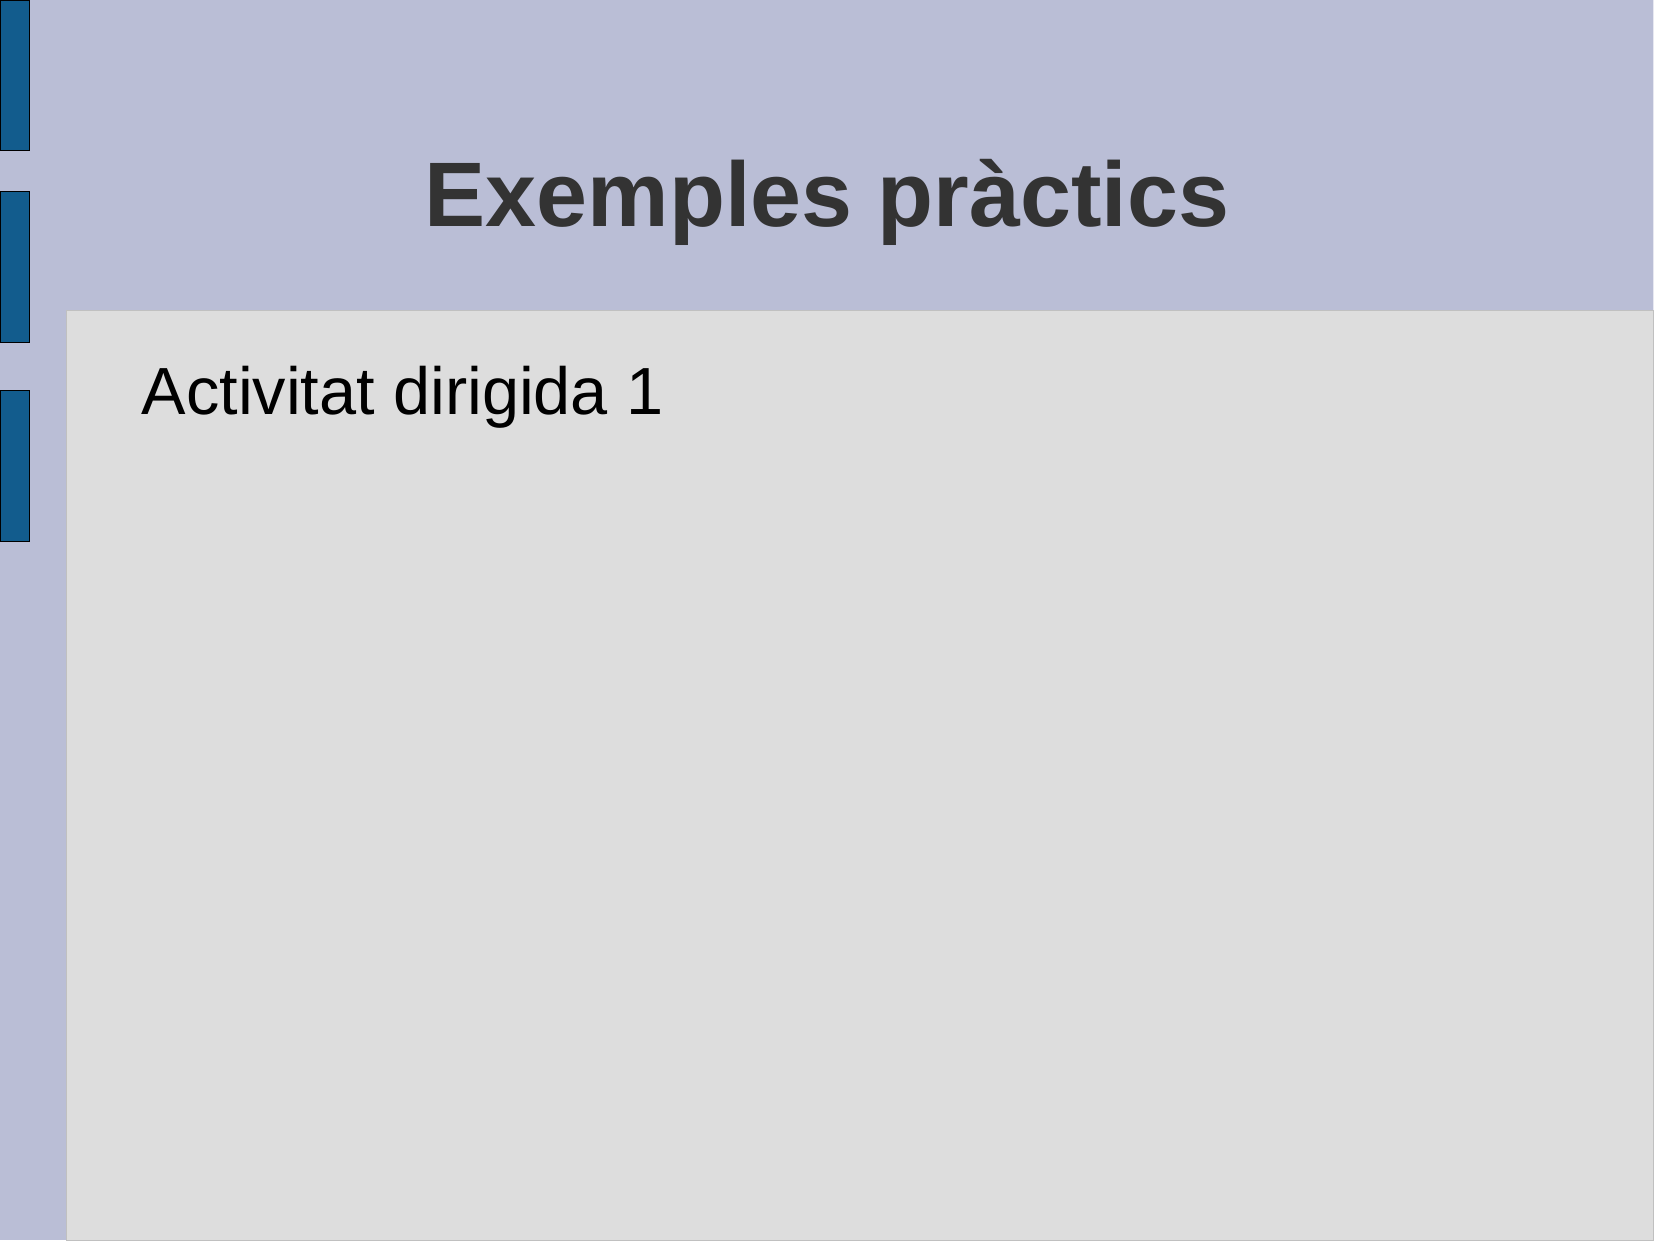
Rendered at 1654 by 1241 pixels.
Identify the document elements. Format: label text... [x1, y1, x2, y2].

title Exemples pràctics [121, 91, 1534, 299]
text_box Activitat dirigida 1 [124, 354, 1565, 504]
